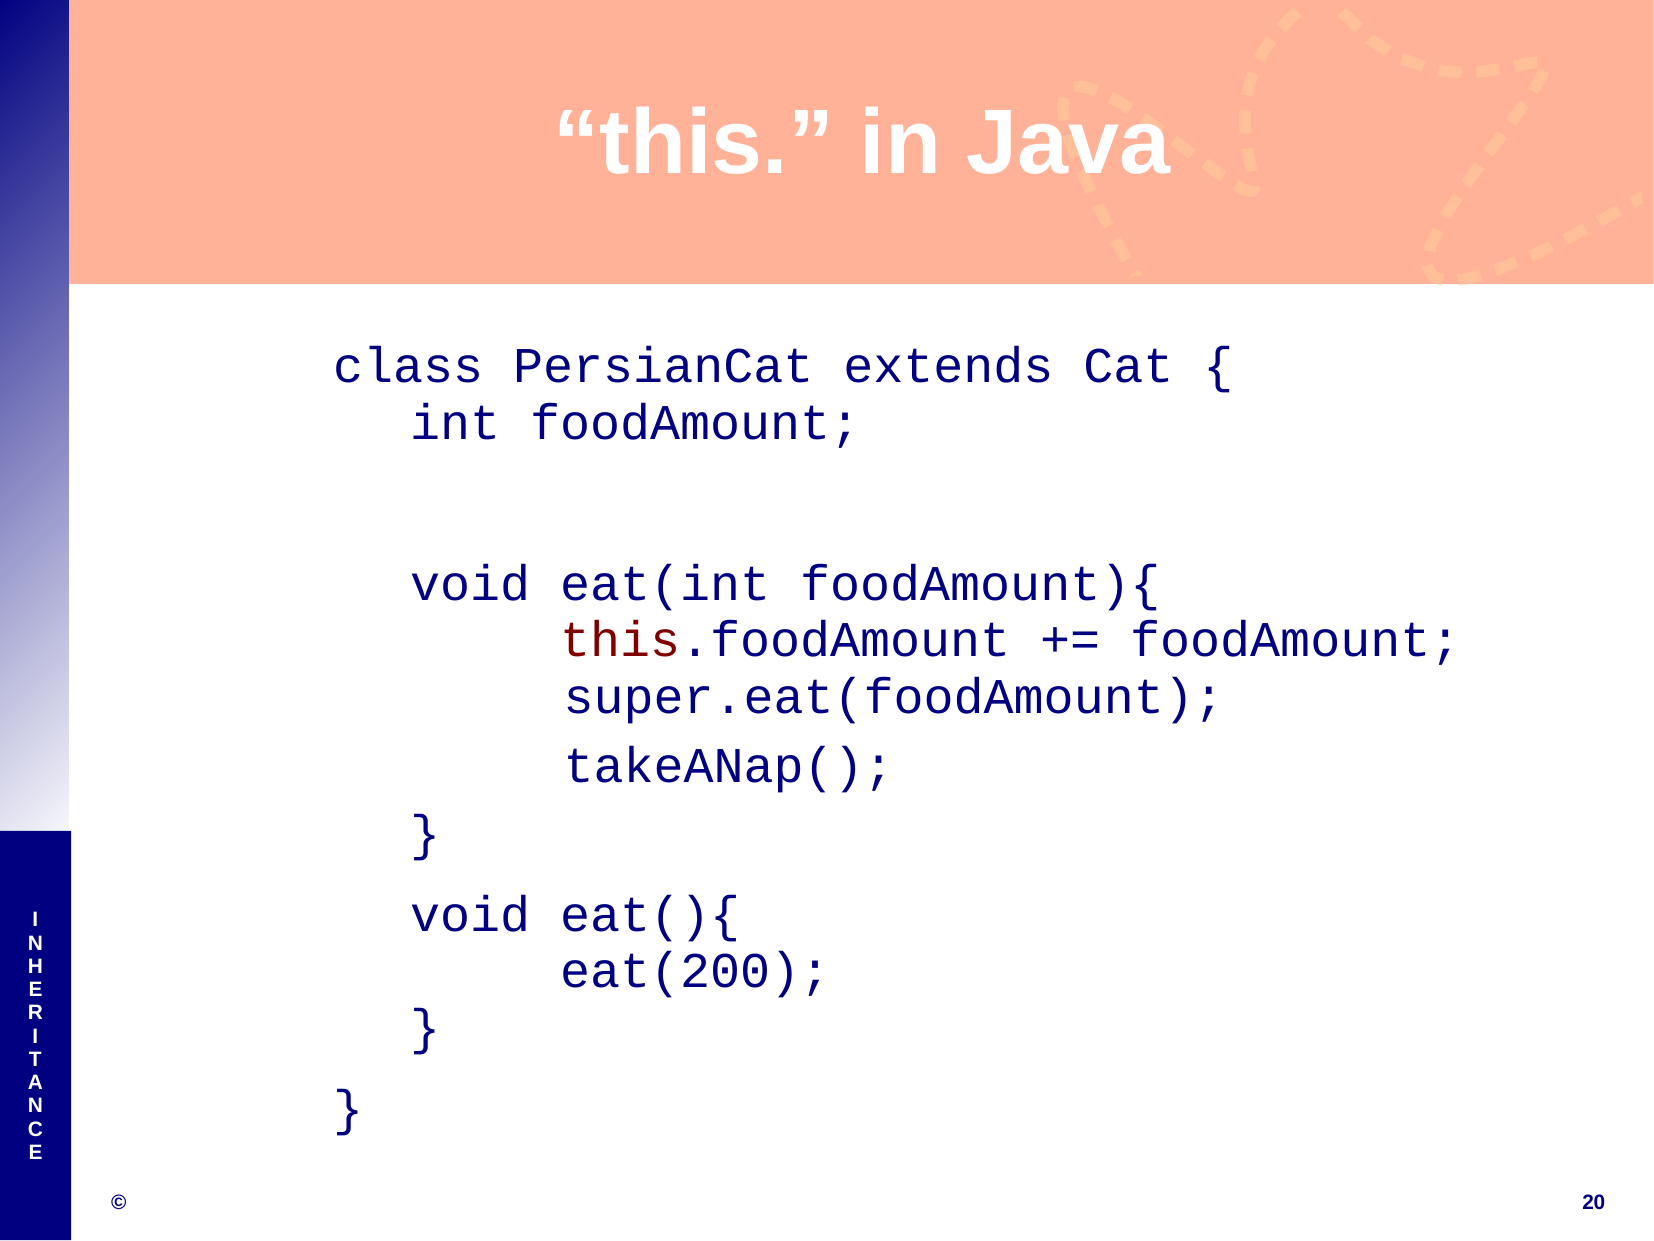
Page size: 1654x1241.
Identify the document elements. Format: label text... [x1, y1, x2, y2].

text_box I N H E R I T A N C E [0, 830, 71, 1241]
list class PersianCat extends Cat { int foodAmount; void eat(int foodAmount){ this.foodAmount += foodAmount; super.eat(foodAmount); takeANap(); } void eat(){ eat(200); } } [315, 340, 1485, 1209]
title “this.” in Java [108, 37, 1617, 246]
